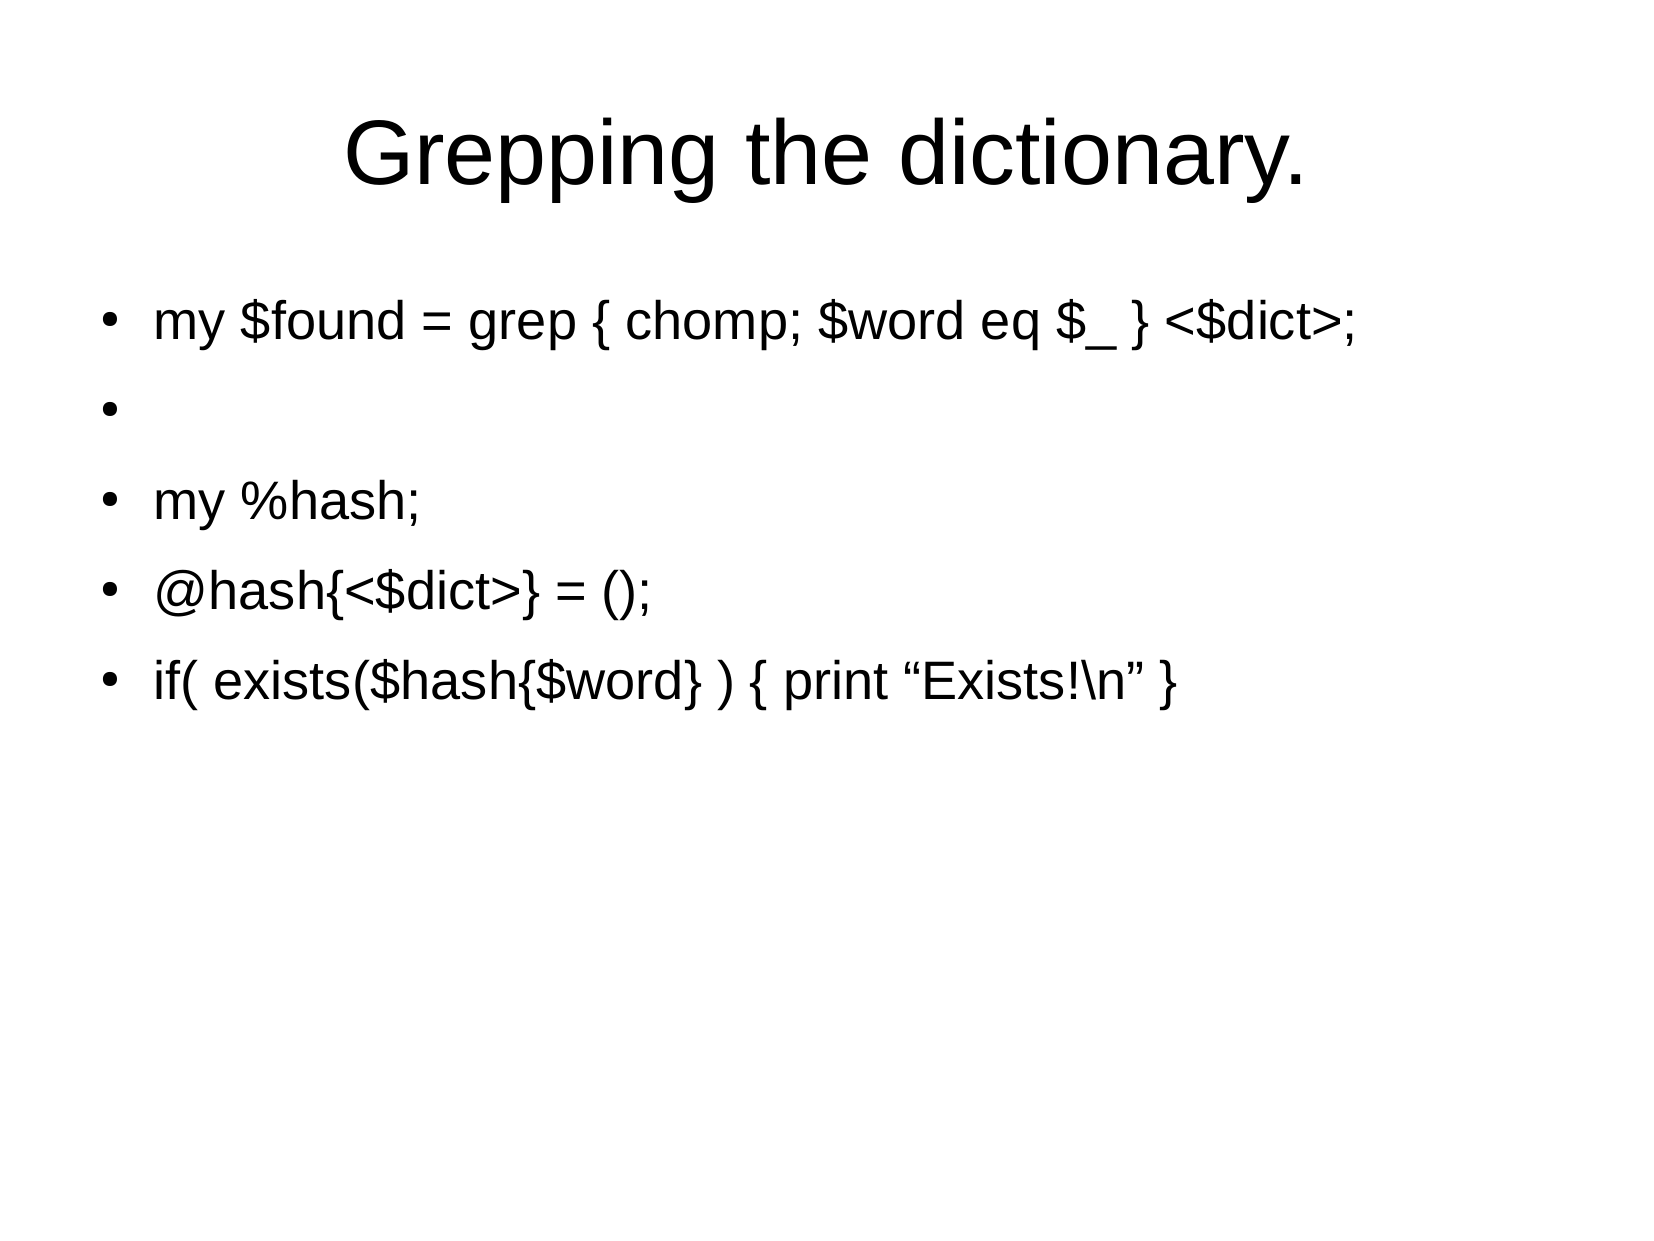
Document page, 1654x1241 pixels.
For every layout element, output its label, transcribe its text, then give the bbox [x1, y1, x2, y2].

title Grepping the dictionary. [82, 49, 1571, 257]
list my $found = grep { chomp; $word eq $_ } <$dict>; my %hash; @hash{<$dict>} = (); if( exists($hash{$word} ) { print “Exists!\n” } [82, 290, 1571, 1010]
